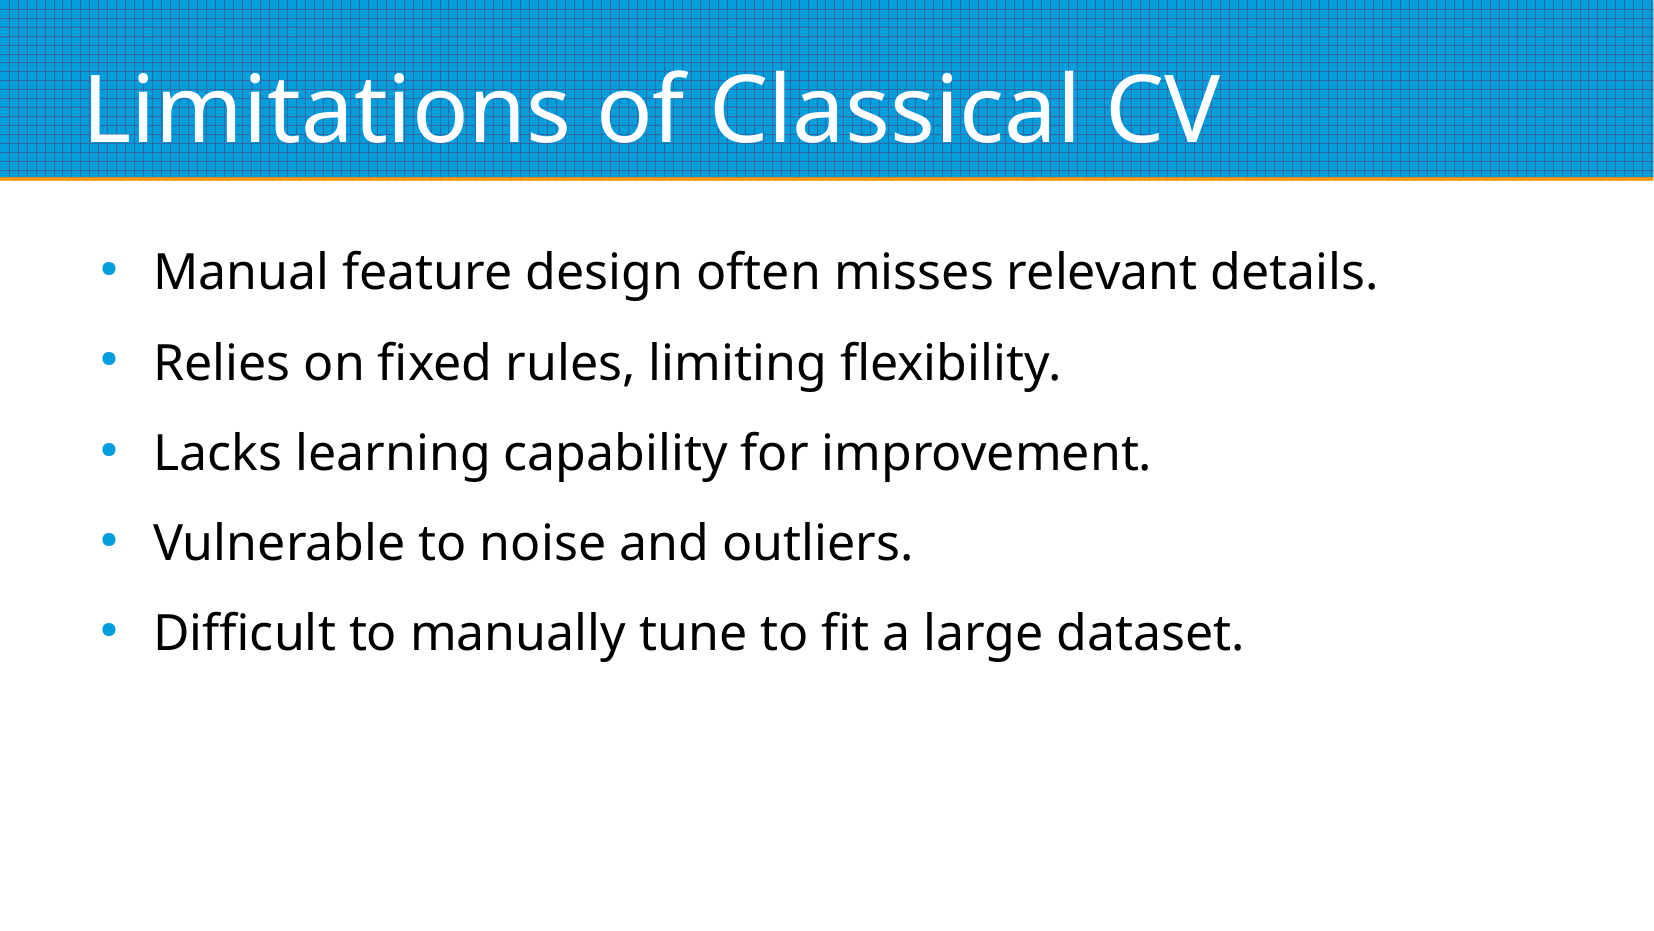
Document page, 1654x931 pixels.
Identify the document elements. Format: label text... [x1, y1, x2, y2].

title Limitations of Classical CV [82, 14, 1571, 171]
list Manual feature design often misses relevant details. Relies on fixed rules, limiting flexibility. Lacks learning capability for improvement. Vulnerable to noise and outliers. Difficult to manually tune to fit a large dataset. [82, 236, 1563, 811]
